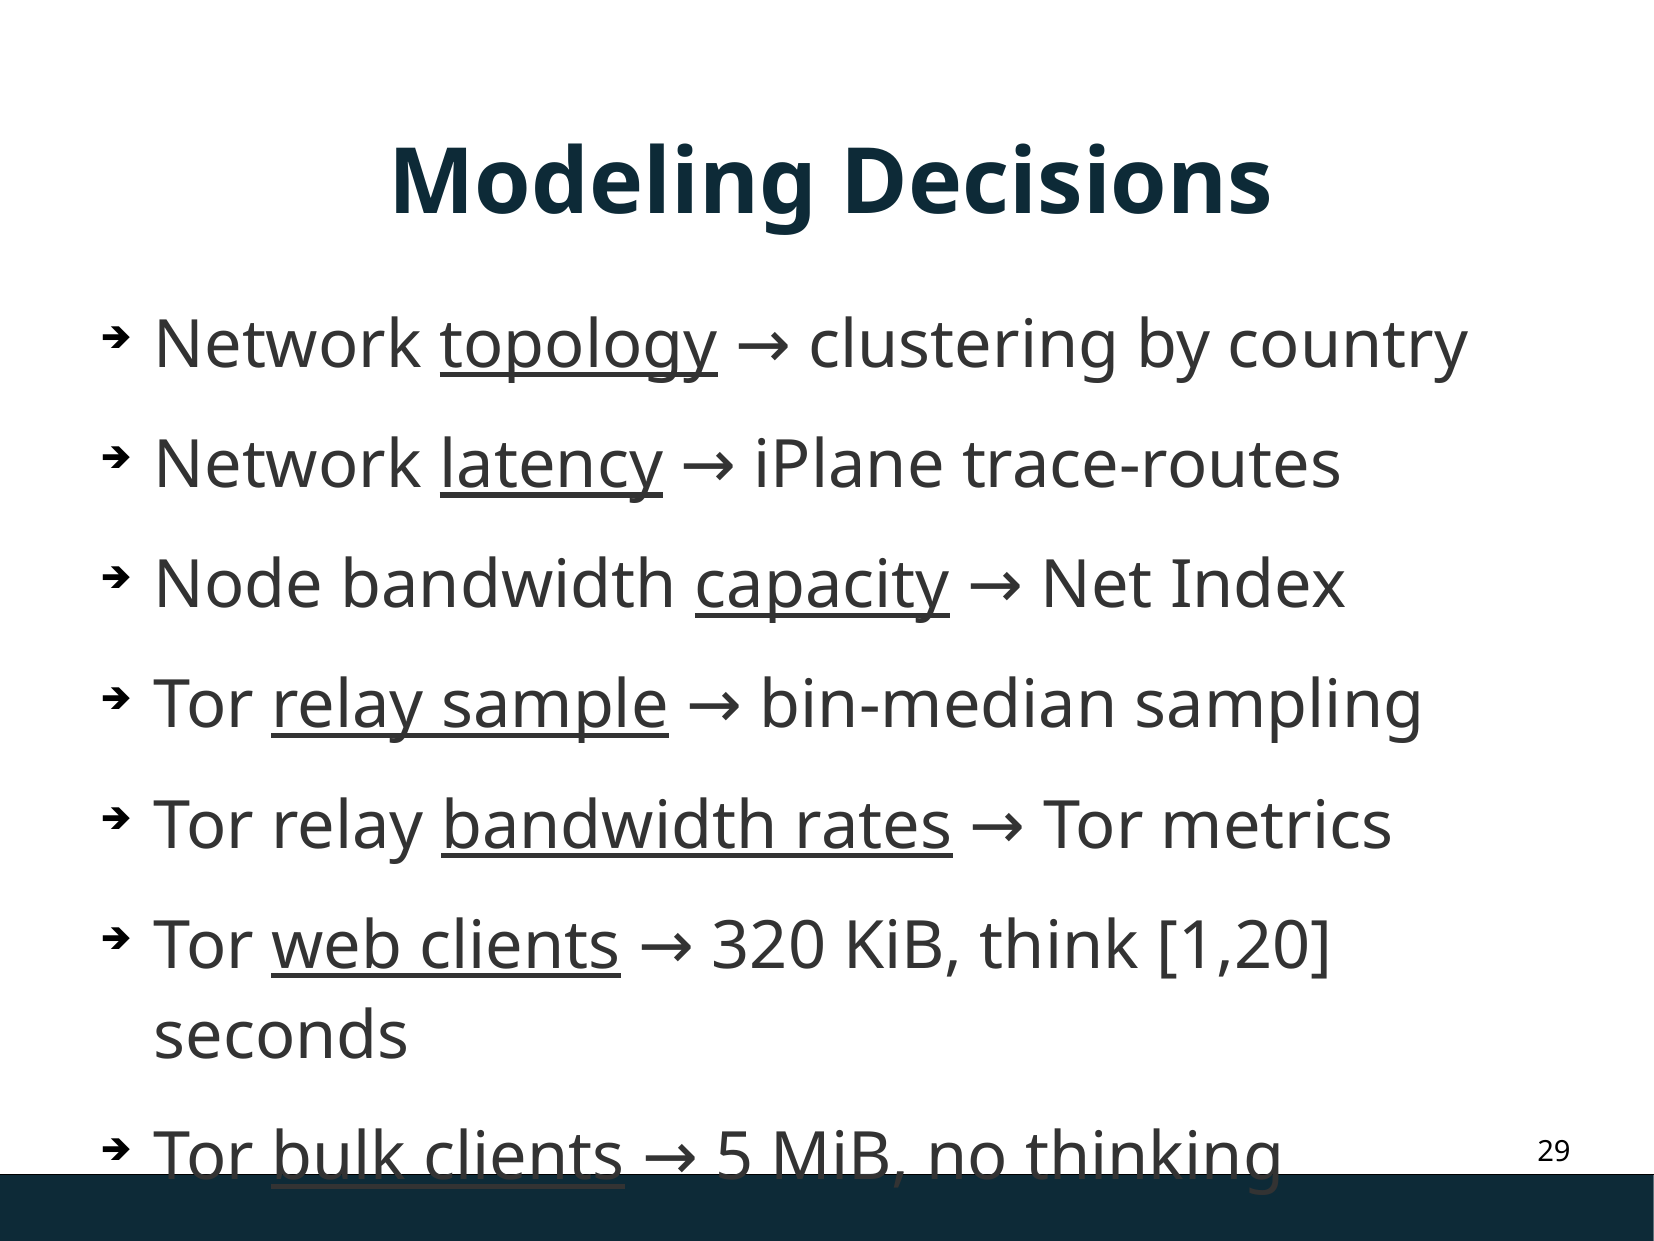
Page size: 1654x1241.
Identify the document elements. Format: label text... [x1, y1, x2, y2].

list Network topology → clustering by country Network latency → iPlane trace-routes Node bandwidth capacity → Net Index Tor relay sample → bin-median sampling Tor relay bandwidth rates → Tor metrics Tor web clients → 320 KiB, think [1,20] seconds Tor bulk clients → 5 MiB, no thinking Client, server placement → Tor metrics [82, 296, 1571, 1115]
title Modeling Decisions [86, 74, 1575, 282]
